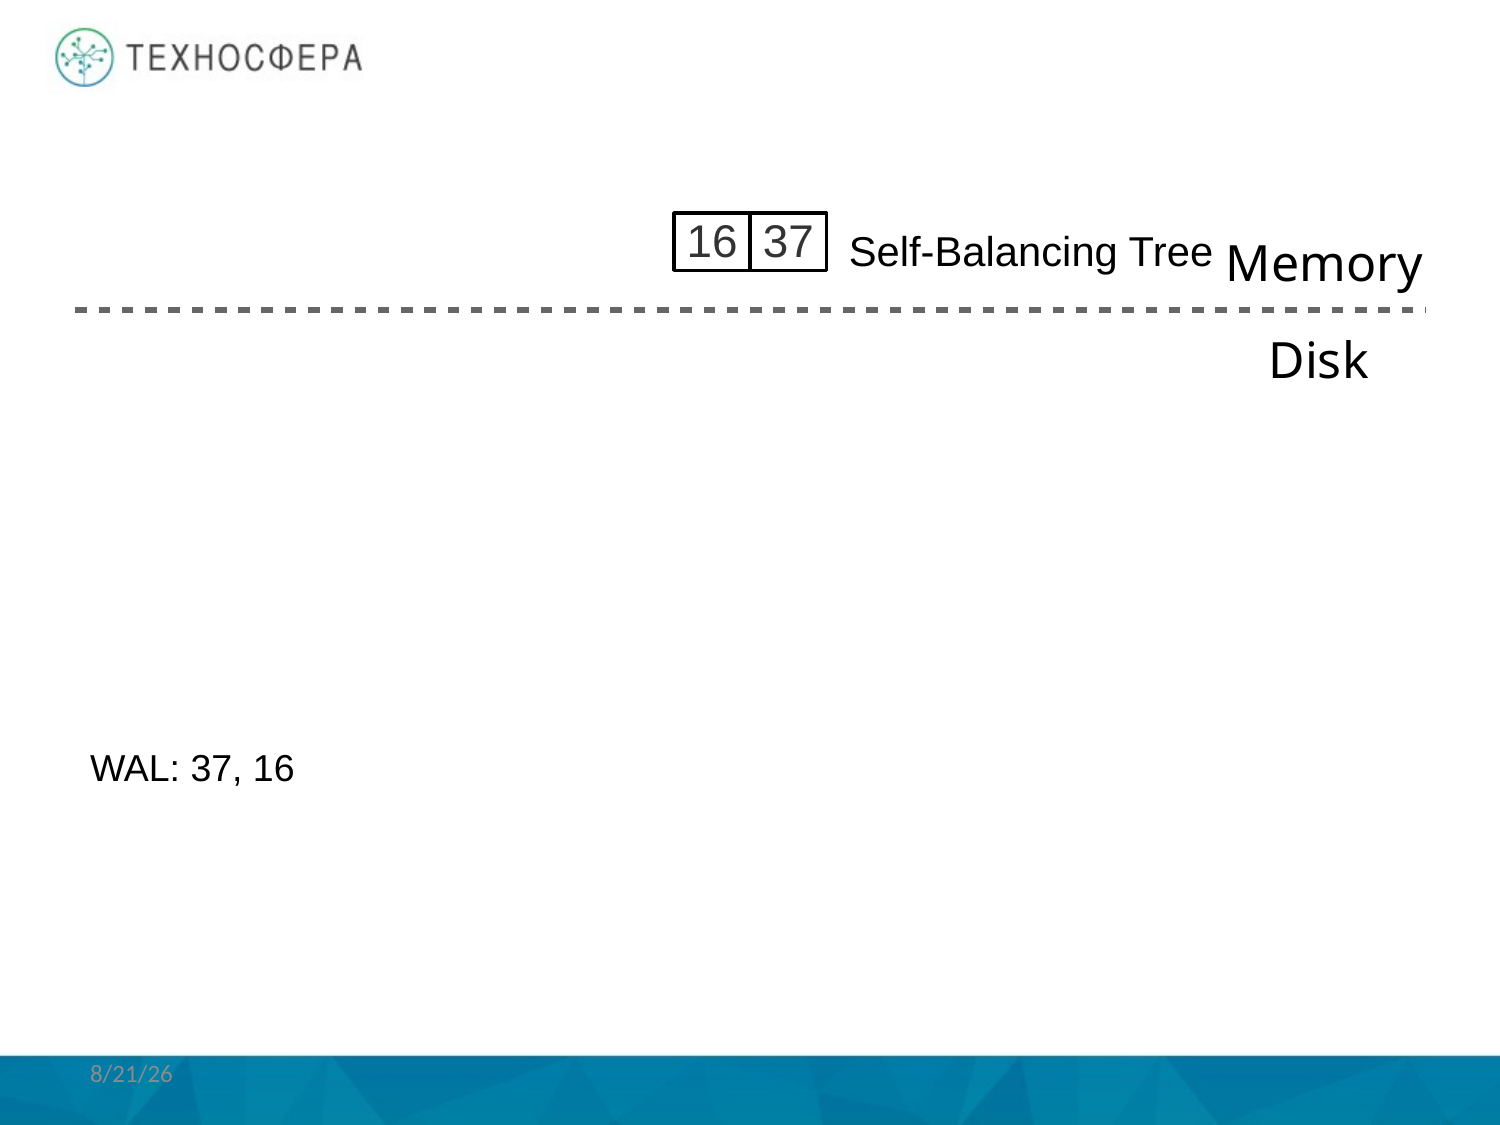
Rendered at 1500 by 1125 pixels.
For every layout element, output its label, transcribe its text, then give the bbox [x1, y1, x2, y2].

text_box Disk [1253, 317, 1392, 394]
text_box Memory [1210, 220, 1443, 297]
text_box Self-Balancing Tree [834, 221, 1228, 284]
picture [0, 0, 1500, 1057]
text_box 37 [750, 212, 827, 271]
text_box WAL: 37, 16 [75, 739, 1361, 797]
text_box 16 [673, 212, 750, 271]
